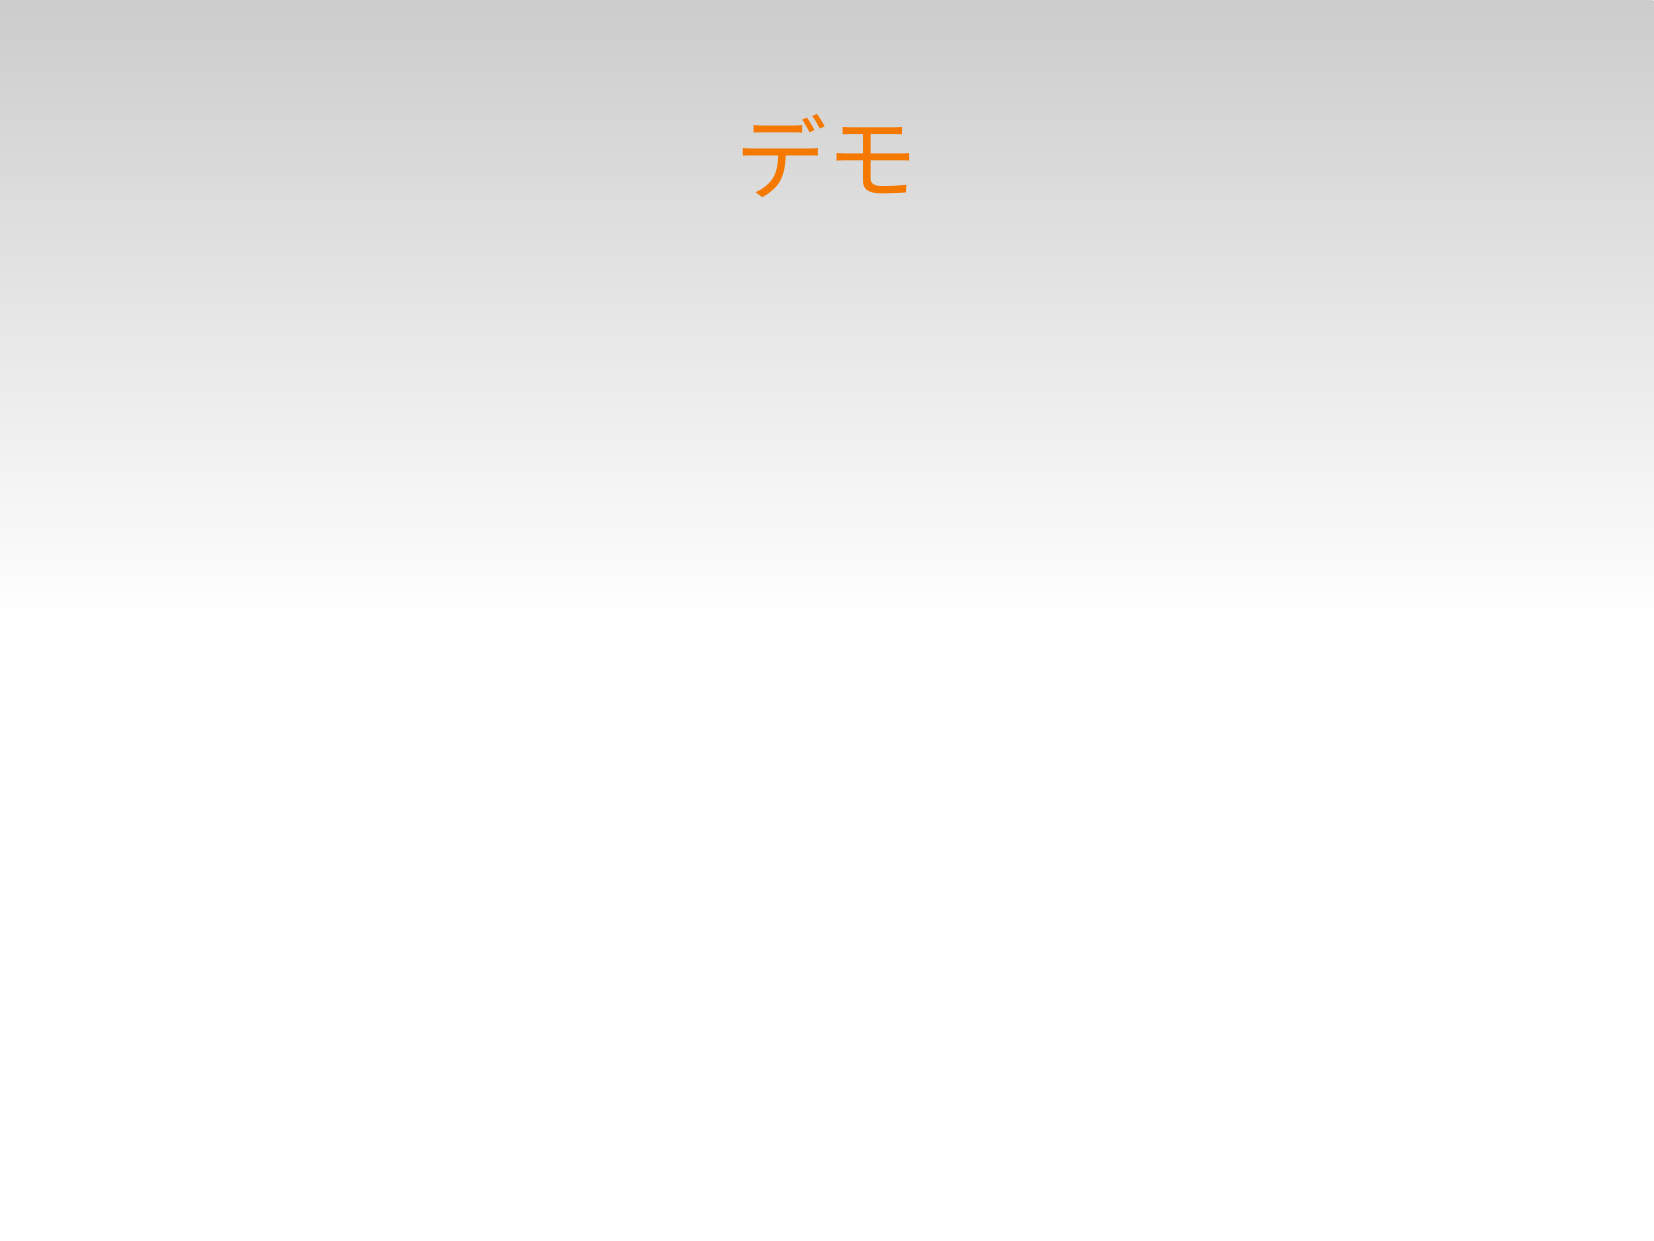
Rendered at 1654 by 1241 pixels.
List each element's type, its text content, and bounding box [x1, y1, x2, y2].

title デモ [82, 49, 1571, 257]
